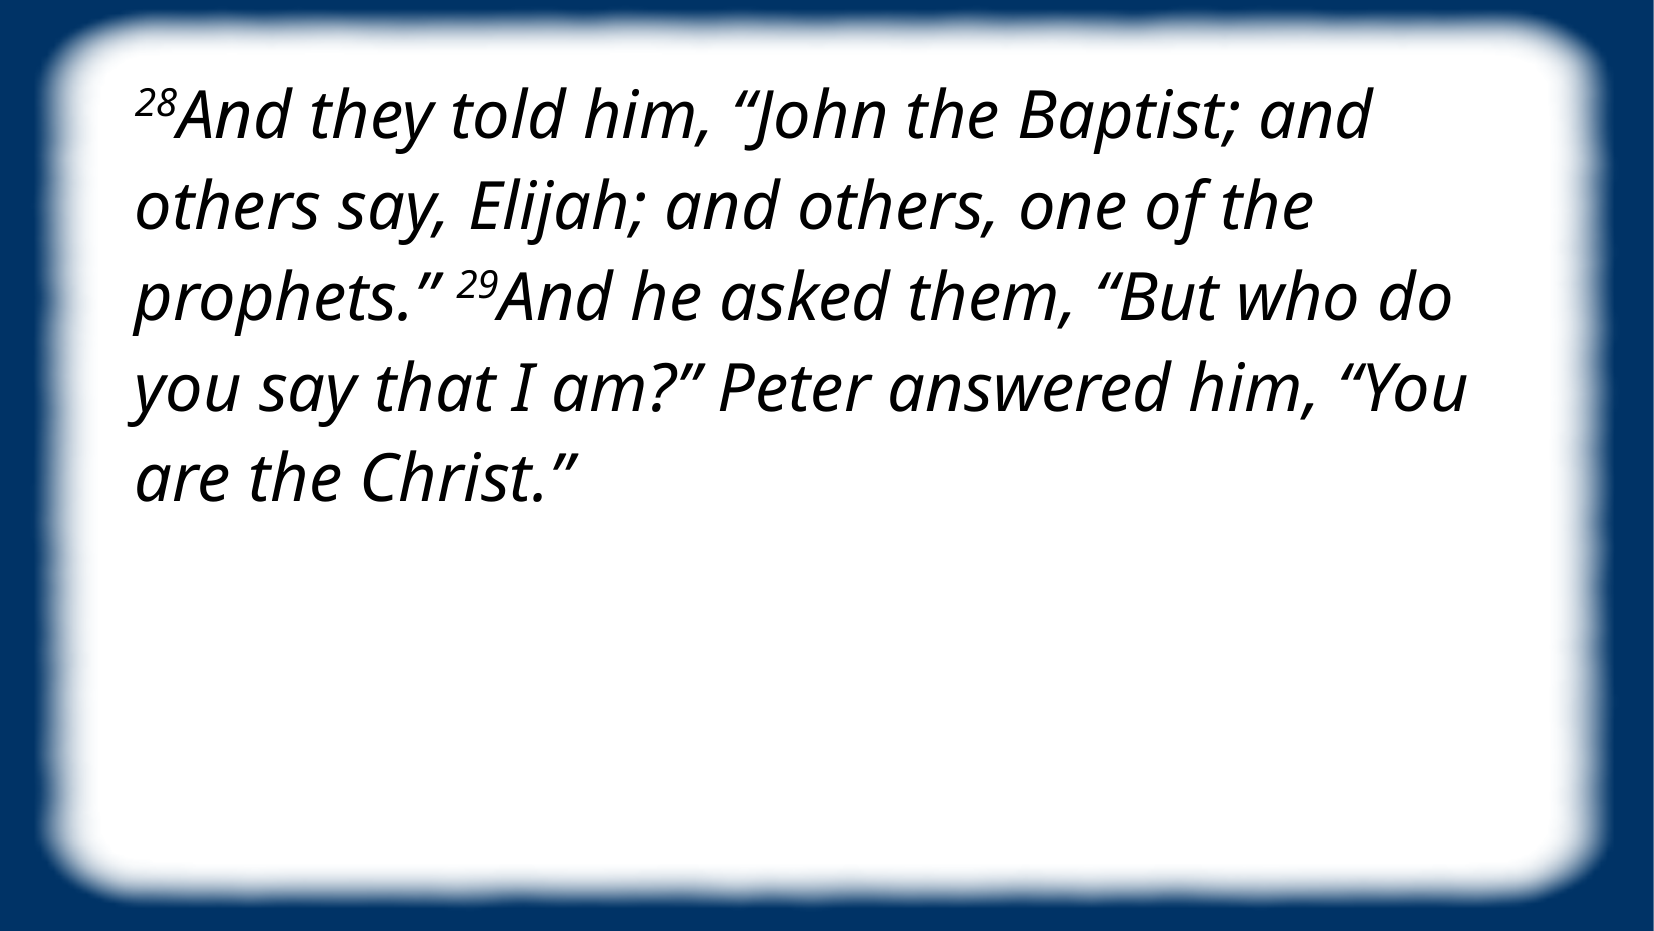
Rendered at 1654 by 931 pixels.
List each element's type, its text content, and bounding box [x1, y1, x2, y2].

text_box 28And they told him, “John the Baptist; and others say, Elijah; and others, one of the prophets.” 29And he asked them, “But who do you say that I am?” Peter answered him, “You are the Christ.” [120, 60, 1561, 541]
picture [0, 0, 1654, 931]
